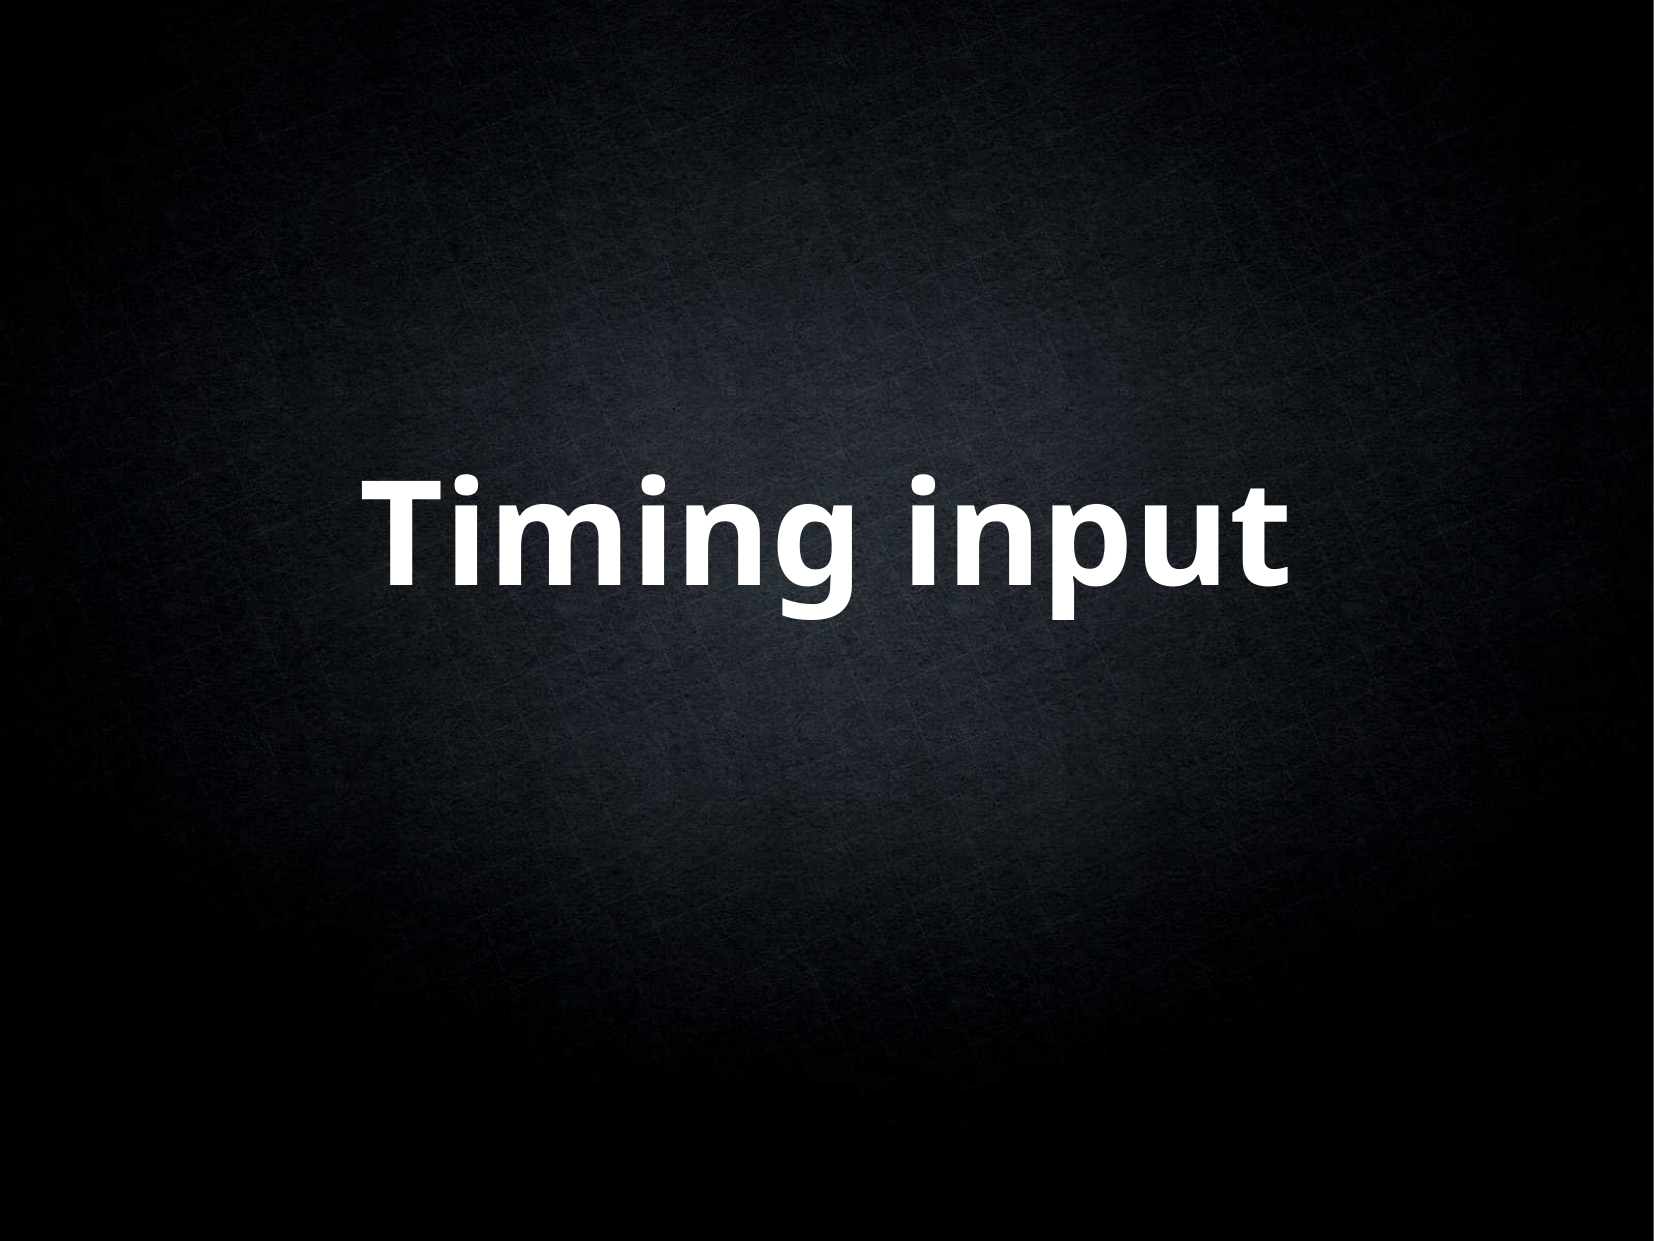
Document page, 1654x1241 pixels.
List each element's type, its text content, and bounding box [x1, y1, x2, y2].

subtitle Timing input [82, 49, 1571, 1010]
picture [0, 0, 1654, 1241]
